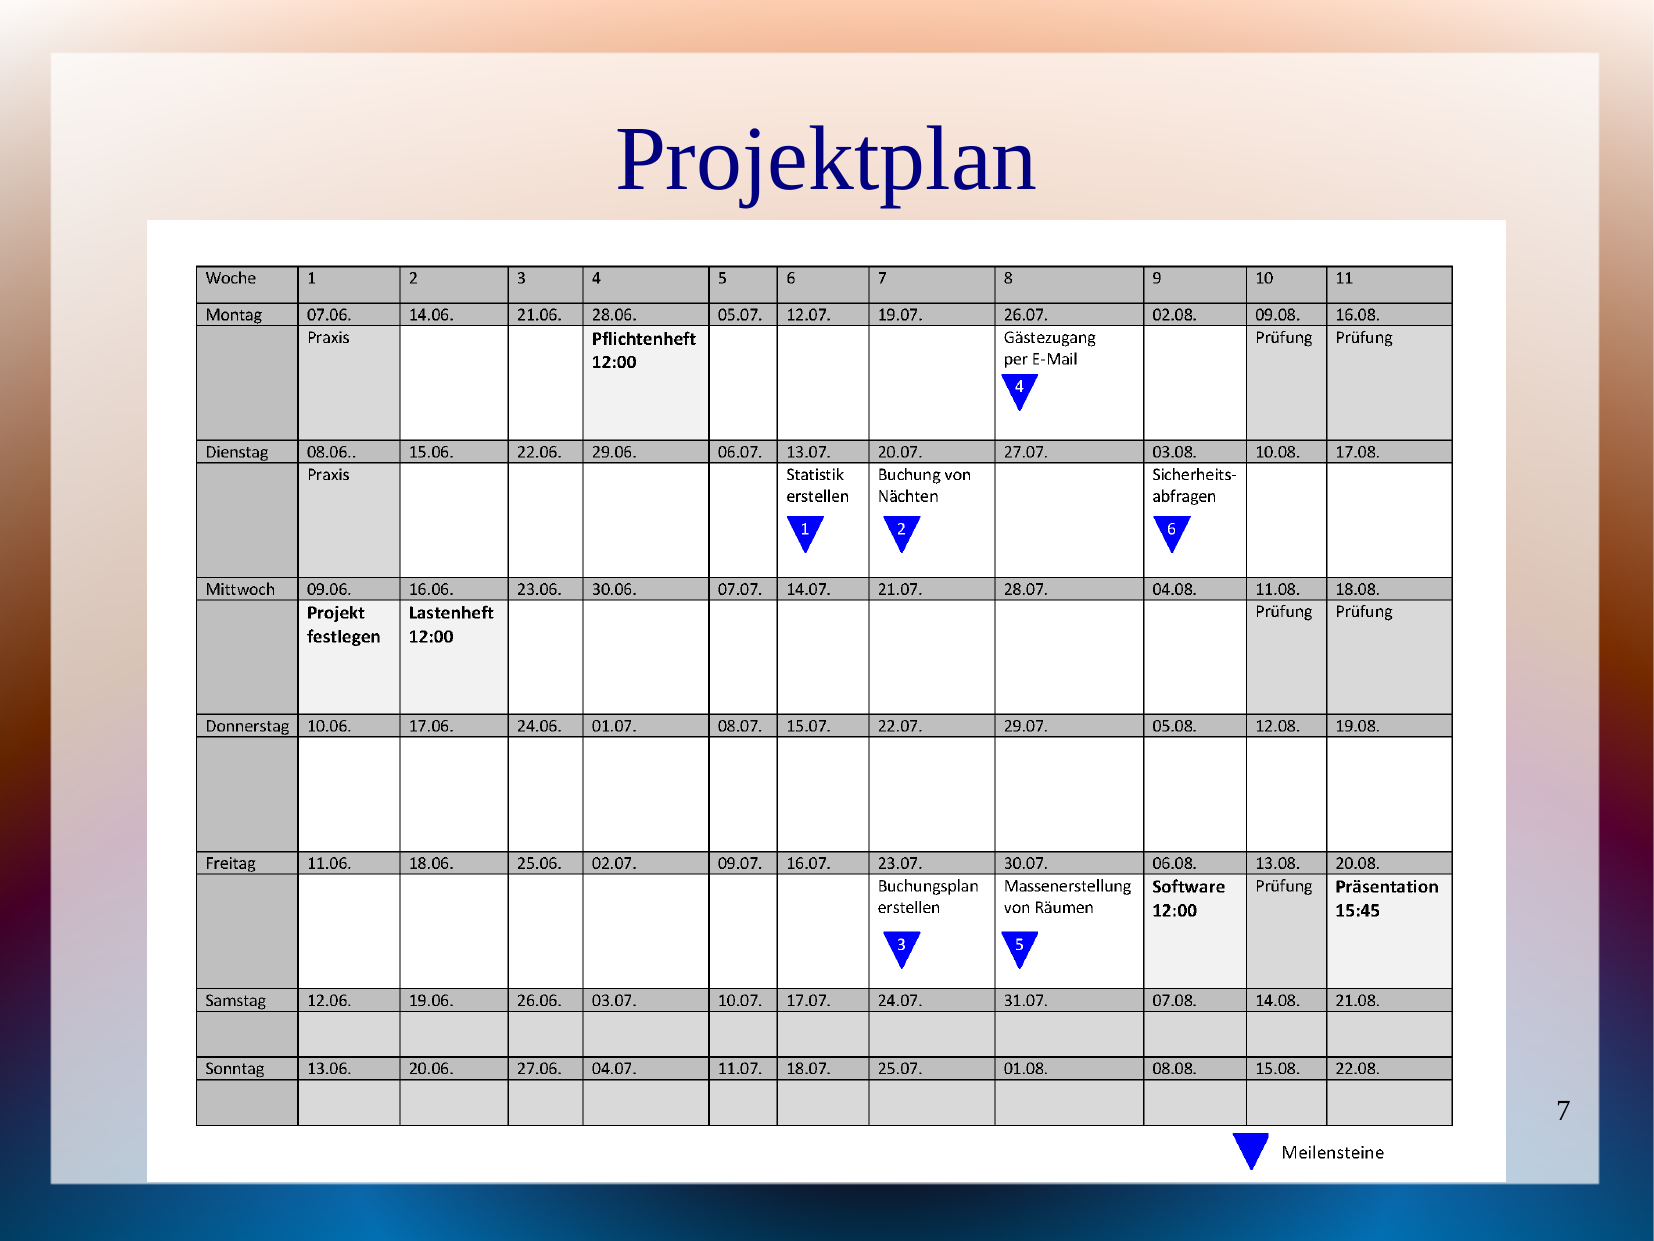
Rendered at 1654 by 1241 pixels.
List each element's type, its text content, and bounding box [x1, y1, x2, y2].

title Projektplan [82, 55, 1571, 263]
picture [0, 0, 1654, 1241]
